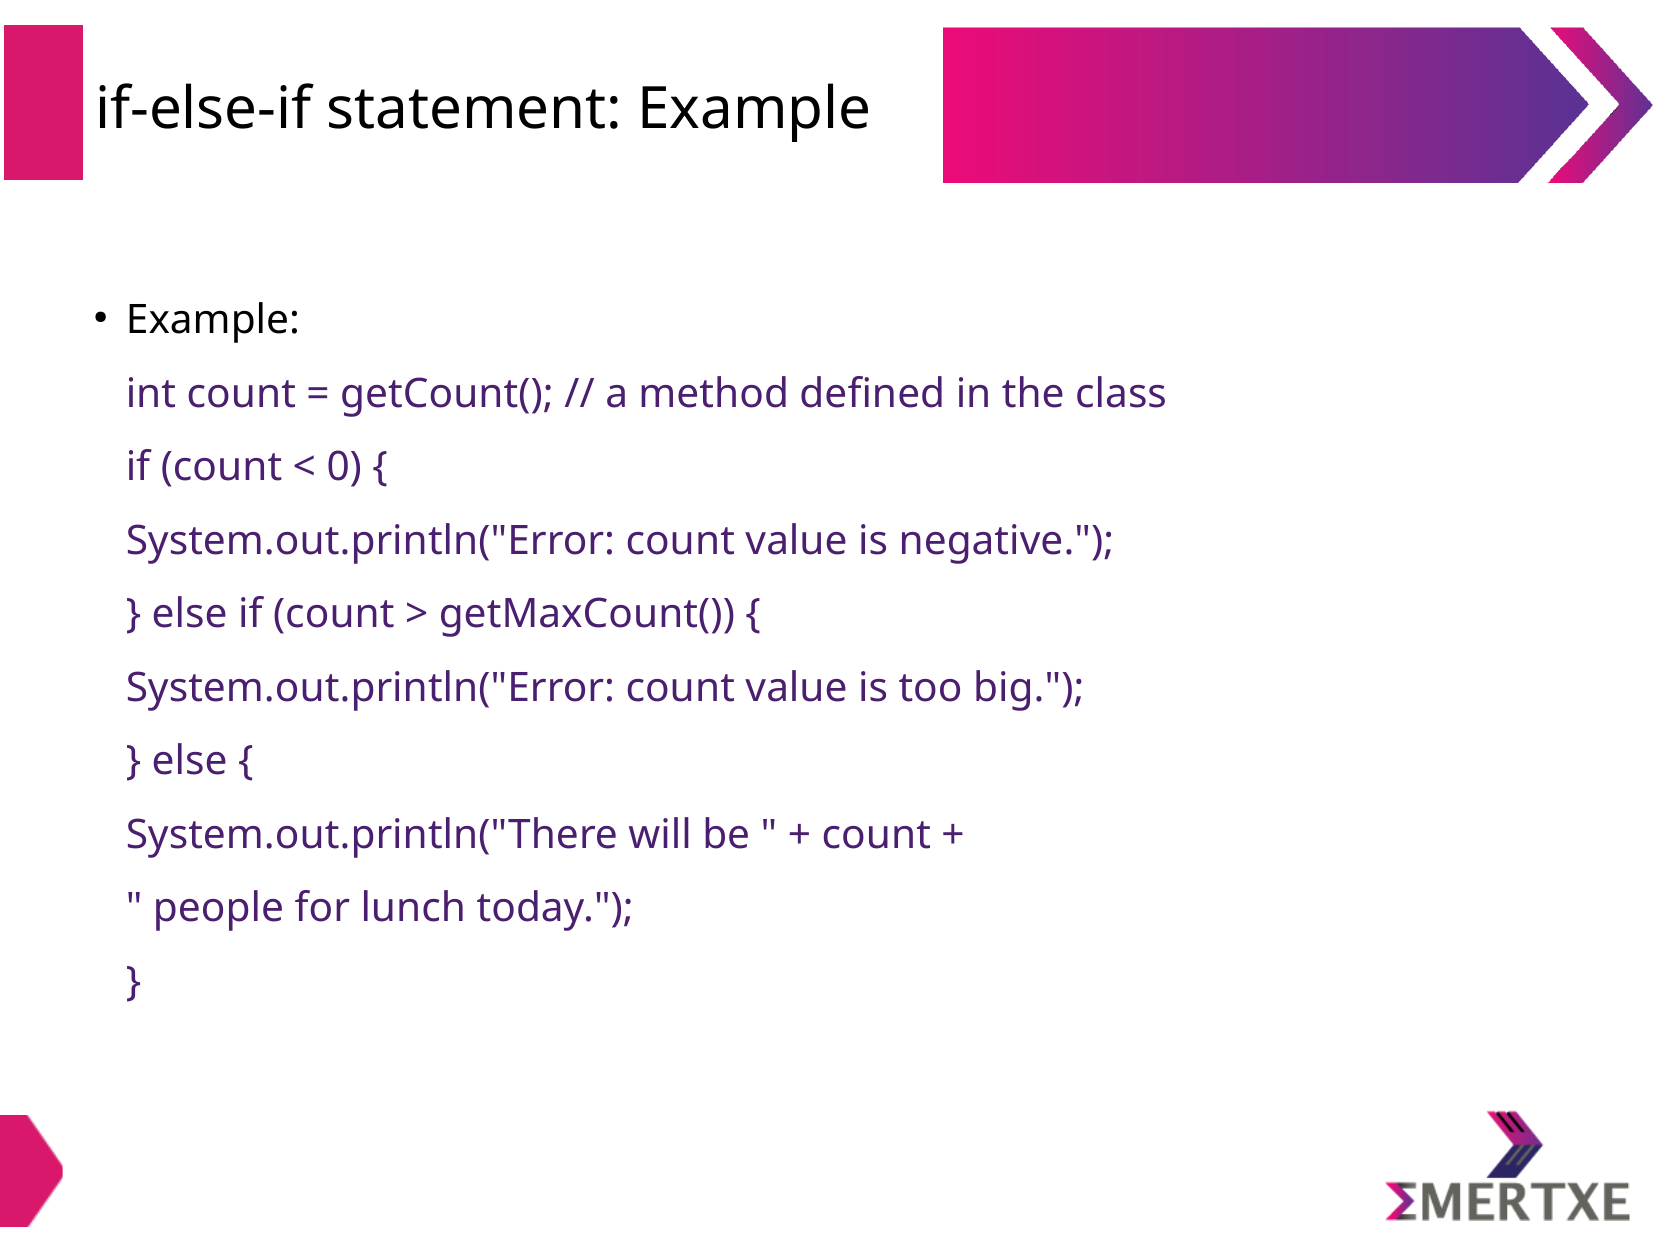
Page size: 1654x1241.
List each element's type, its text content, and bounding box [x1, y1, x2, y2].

title if-else-if statement: Example [60, 2, 1549, 210]
picture [1385, 1107, 1631, 1221]
picture [1549, 27, 1653, 183]
list Example: int count = getCount(); // a method defined in the class if (count < 0) { System.out.println("Error: count value is negative."); } else if (count > getMaxCount()) { System.out.println("Error: count value is too big."); } else { System.out.println("There will be " + count + " people for lunch today."); } [82, 290, 1571, 1010]
